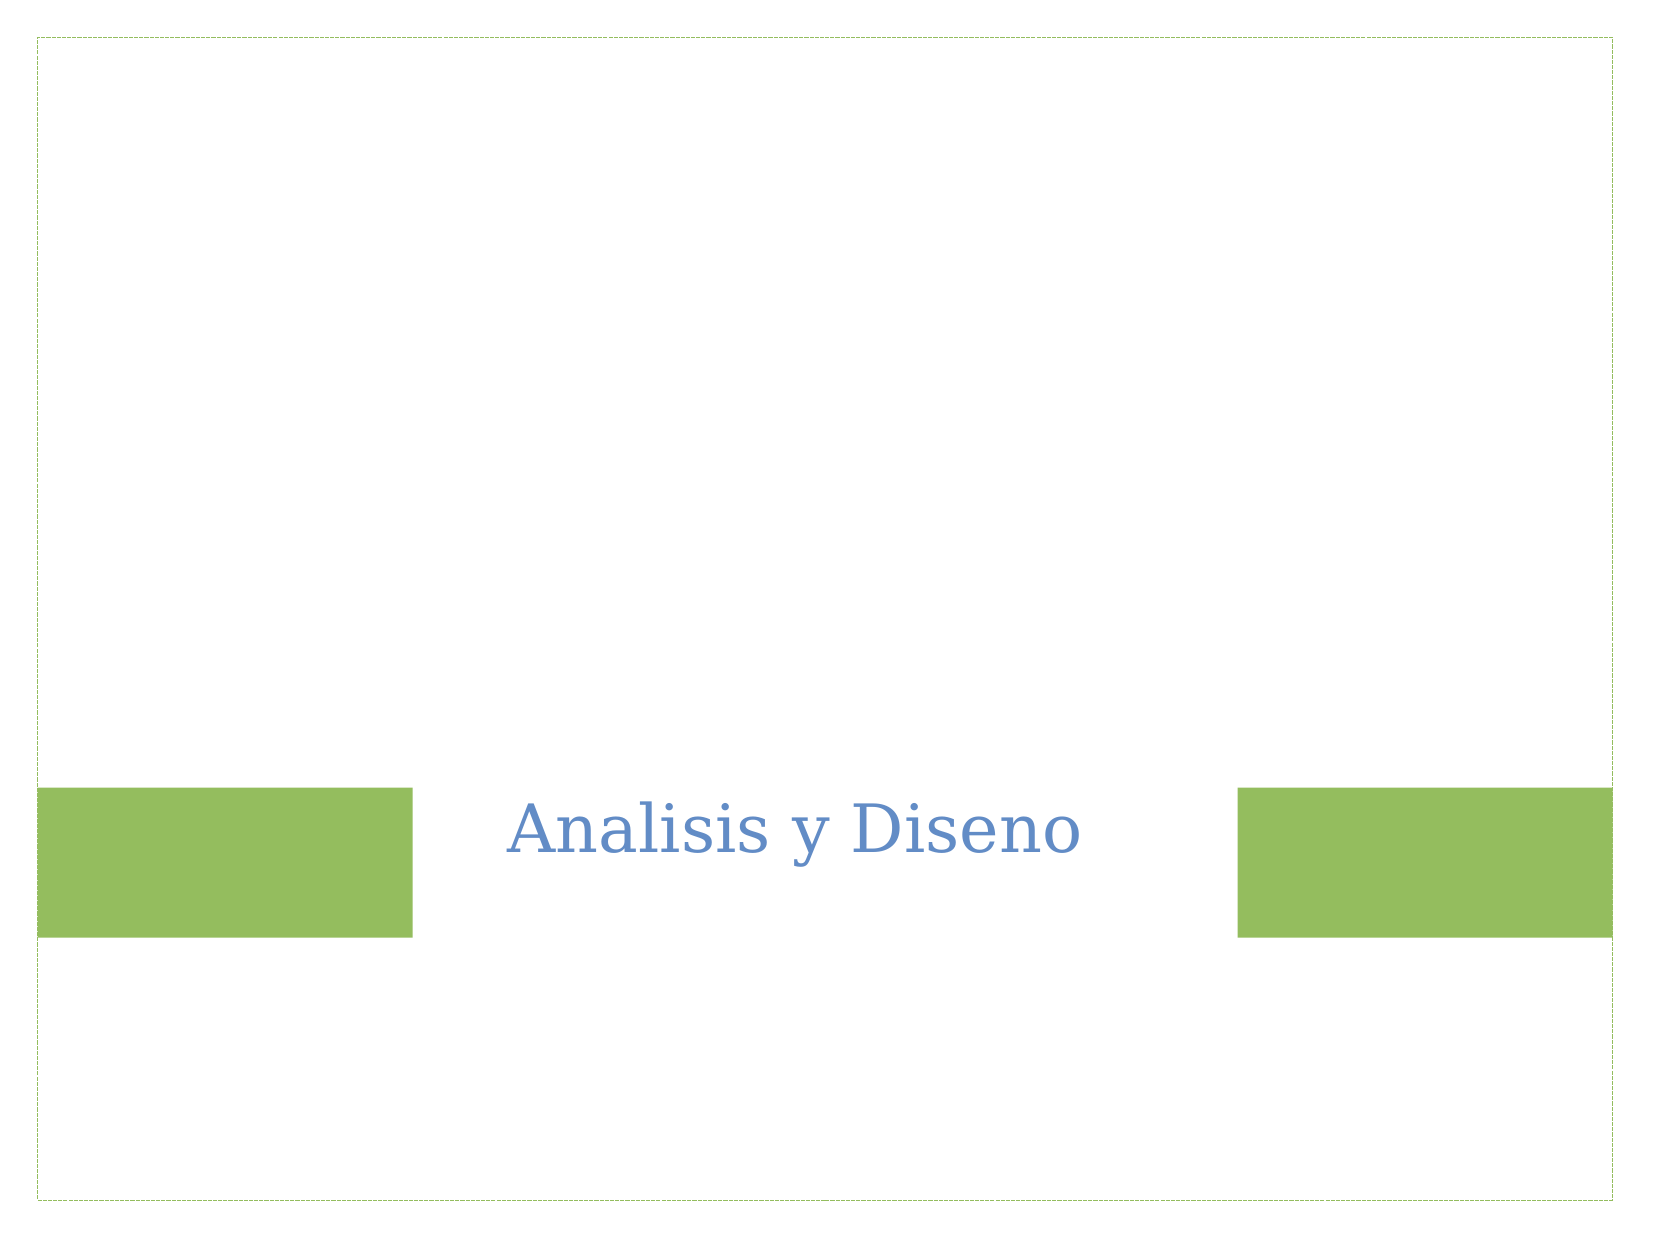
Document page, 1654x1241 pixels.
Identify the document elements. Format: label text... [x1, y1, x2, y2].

text_box [37, 787, 413, 938]
text_box Analisis y Diseno [492, 783, 1098, 934]
text_box [1237, 787, 1613, 938]
